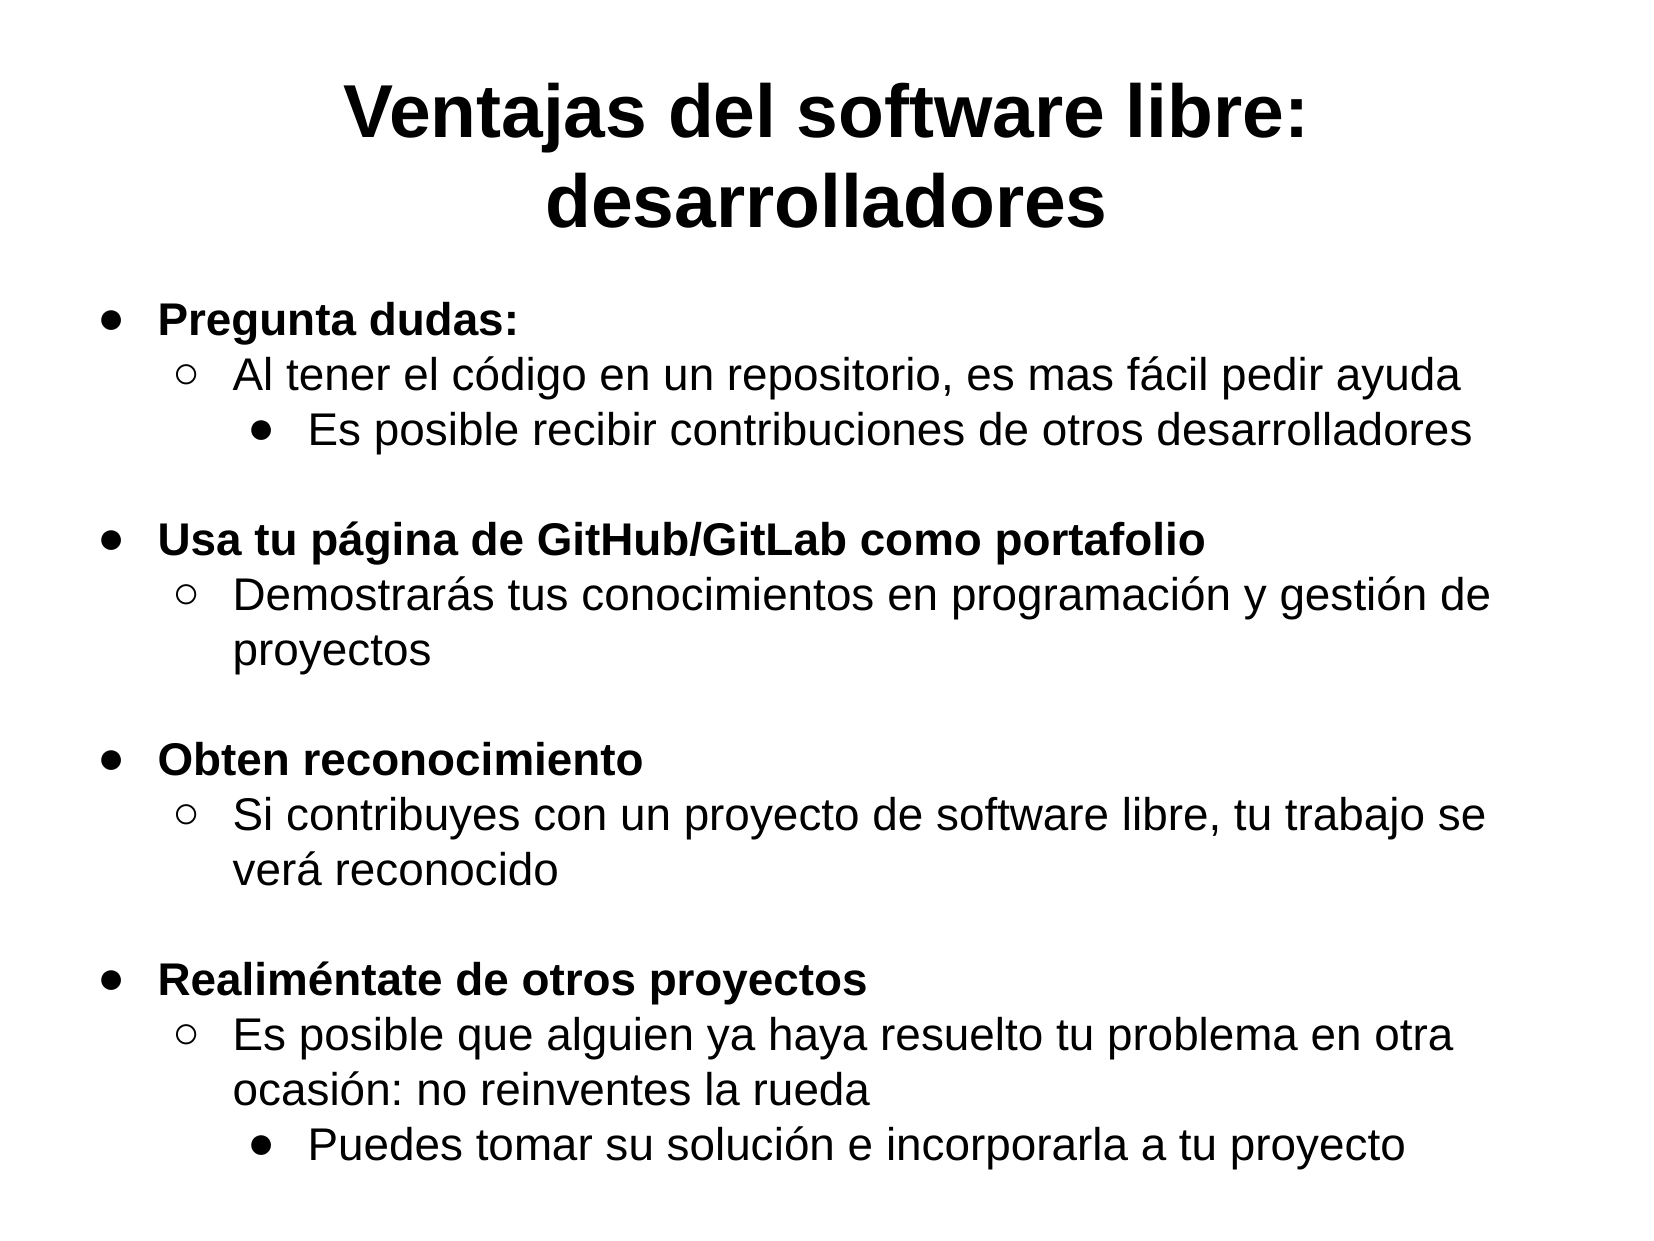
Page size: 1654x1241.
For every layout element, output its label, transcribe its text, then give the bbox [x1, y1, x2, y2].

text_box Pregunta dudas: Al tener el código en un repositorio, es mas fácil pedir ayuda Es posible recibir contribuciones de otros desarrolladores Usa tu página de GitHub/GitLab como portafolio Demostrarás tus conocimientos en programación y gestión de proyectos Obten reconocimiento Si contribuyes con un proyecto de software libre, tu trabajo se verá reconocido Realiméntate de otros proyectos Es posible que alguien ya haya resuelto tu problema en otra ocasión: no reinventes la rueda Puedes tomar su solución e incorporarla a tu proyecto [82, 290, 1571, 1139]
text_box Ventajas del software libre: desarrolladores [82, 49, 1571, 257]
